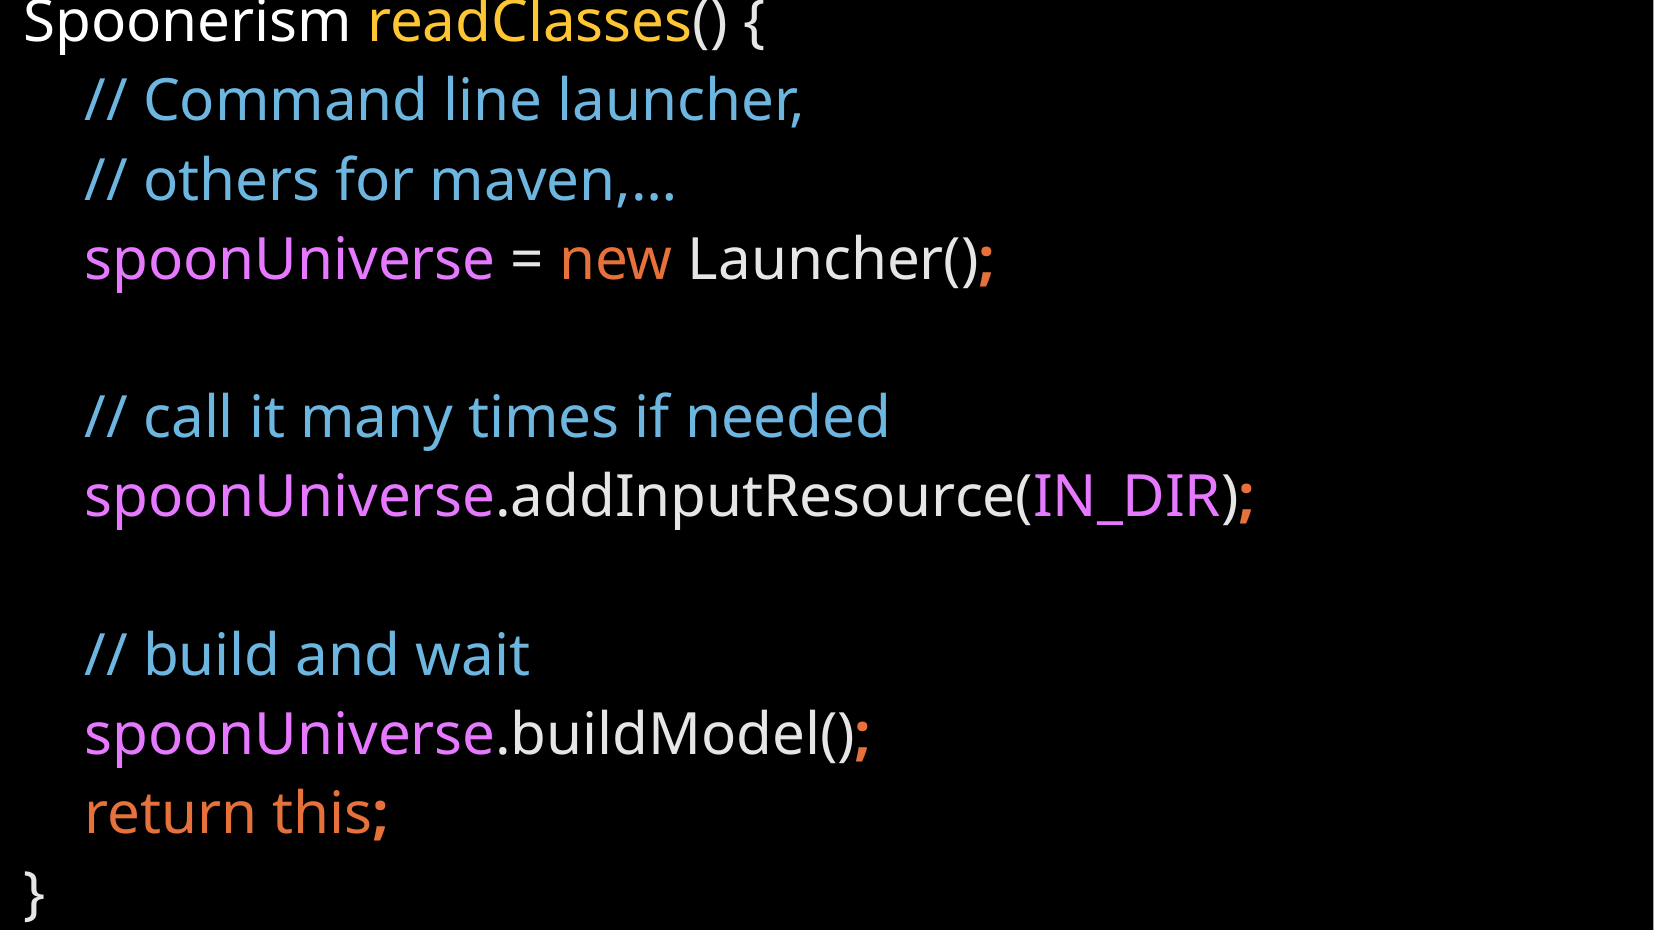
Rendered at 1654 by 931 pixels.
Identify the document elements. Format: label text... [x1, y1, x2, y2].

subtitle Spoonerism readClasses() { // Command line launcher, // others for maven,… spoonUniverse = new Launcher(); // call it many times if needed spoonUniverse.addInputResource(IN_DIR); // build and wait spoonUniverse.buildModel(); return this; } [23, 23, 1630, 886]
